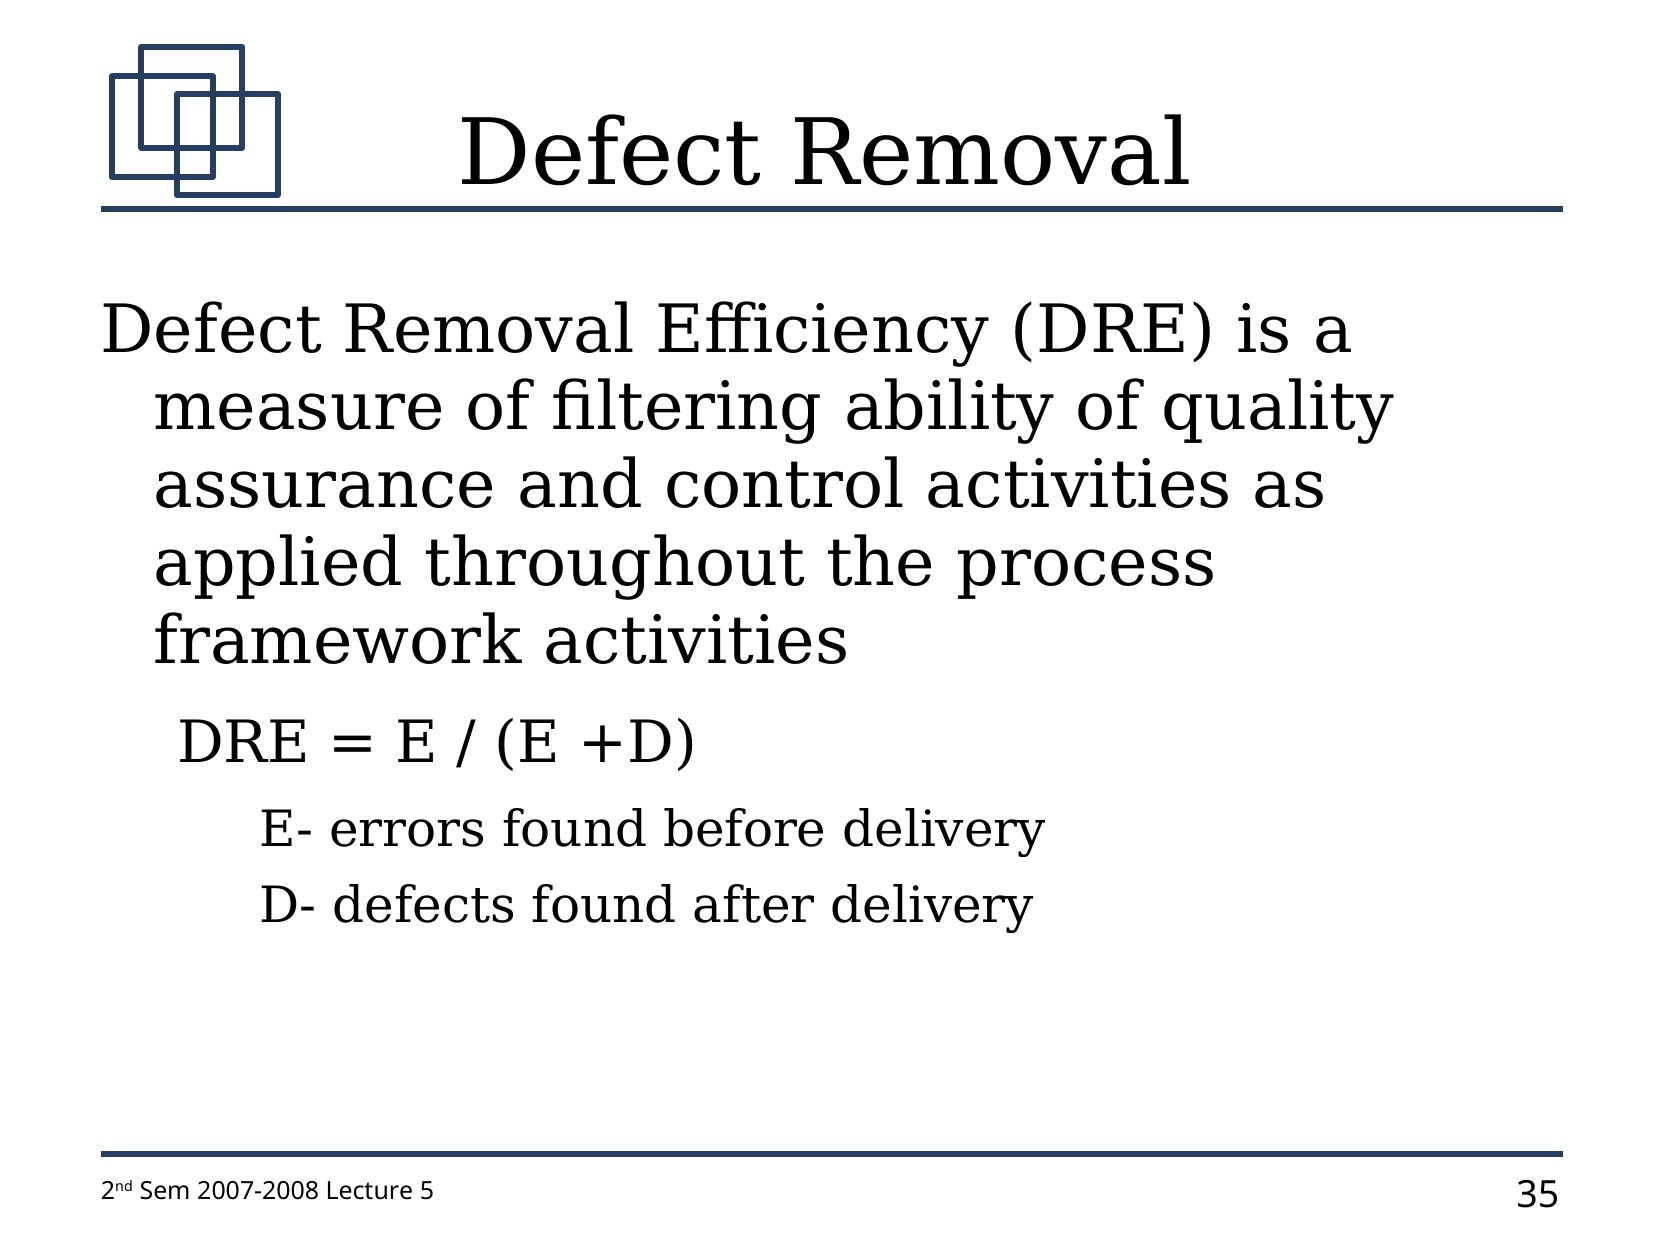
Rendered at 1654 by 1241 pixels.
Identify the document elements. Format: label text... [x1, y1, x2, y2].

title Defect Removal [82, 49, 1571, 257]
list Defect Removal Efficiency (DRE) is a measure of filtering ability of quality assurance and control activities as applied throughout the process framework activities DRE = E / (E +D) E- errors found before delivery D- defects found after delivery [82, 290, 1571, 1109]
